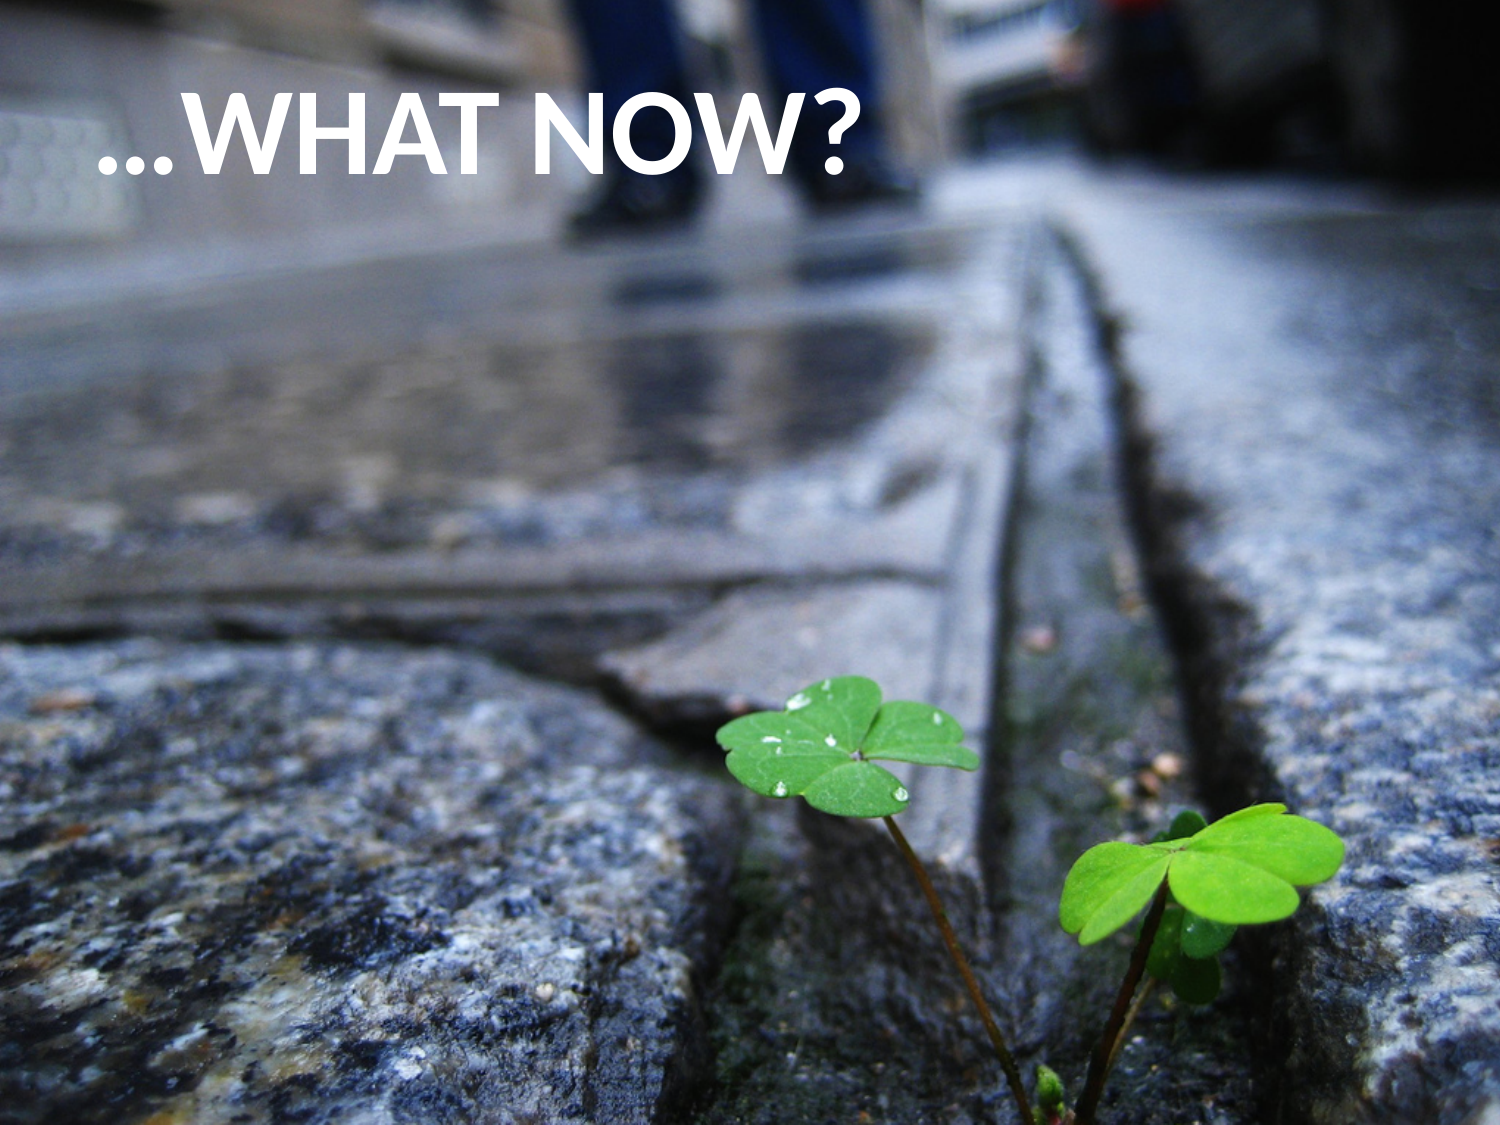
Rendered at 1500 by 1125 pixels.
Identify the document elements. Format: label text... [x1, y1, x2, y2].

text_box …WHAT NOW? [76, 42, 1435, 421]
picture [0, 0, 1500, 1125]
